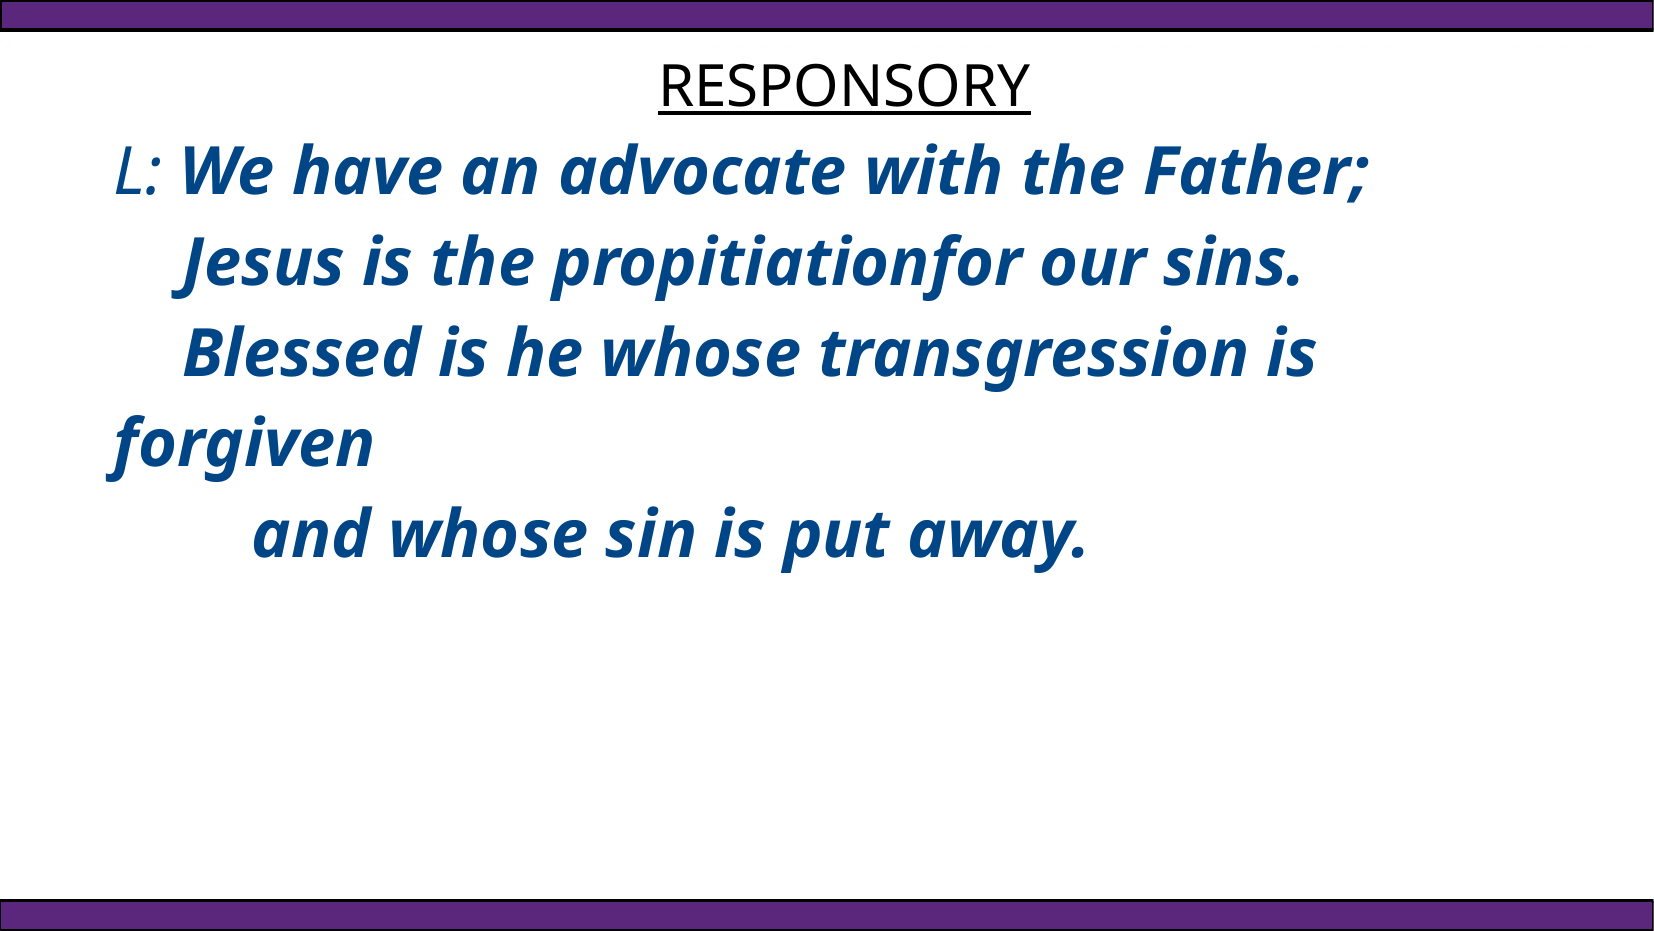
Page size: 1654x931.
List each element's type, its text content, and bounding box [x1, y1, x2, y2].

text_box RESPONSORY L: We have an advocate with the Father; Jesus is the propitiationfor our sins. Blessed is he whose transgression is forgiven and whose sin is put away. [98, 36, 1591, 484]
picture [0, 31, 1654, 900]
text_box [0, 0, 1654, 31]
text_box [0, 900, 1654, 931]
